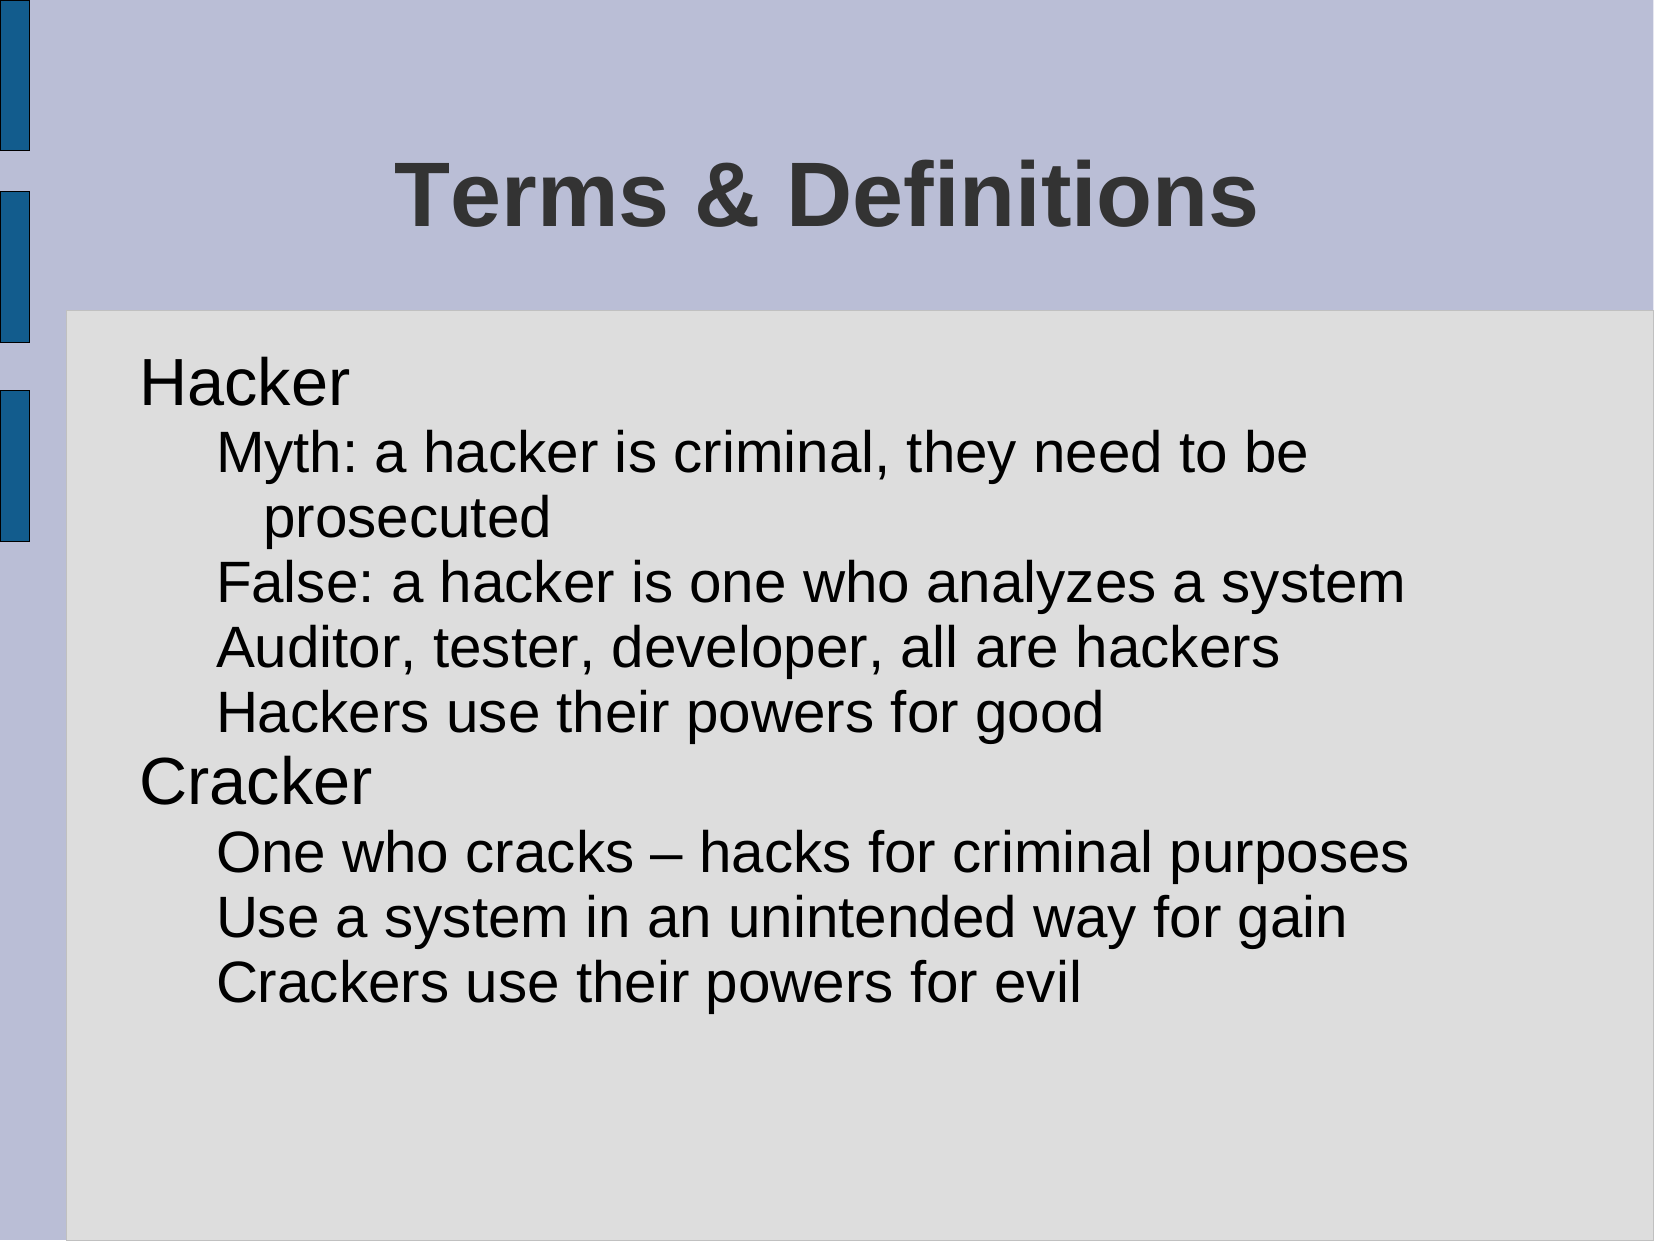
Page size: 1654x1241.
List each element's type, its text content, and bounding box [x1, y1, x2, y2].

title Terms & Definitions [121, 91, 1534, 299]
list Hacker Myth: a hacker is criminal, they need to be prosecuted False: a hacker is one who analyzes a system Auditor, tester, developer, all are hackers Hackers use their powers for good Cracker One who cracks – hacks for criminal purposes Use a system in an unintended way for gain Crackers use their powers for evil [121, 344, 1534, 1127]
